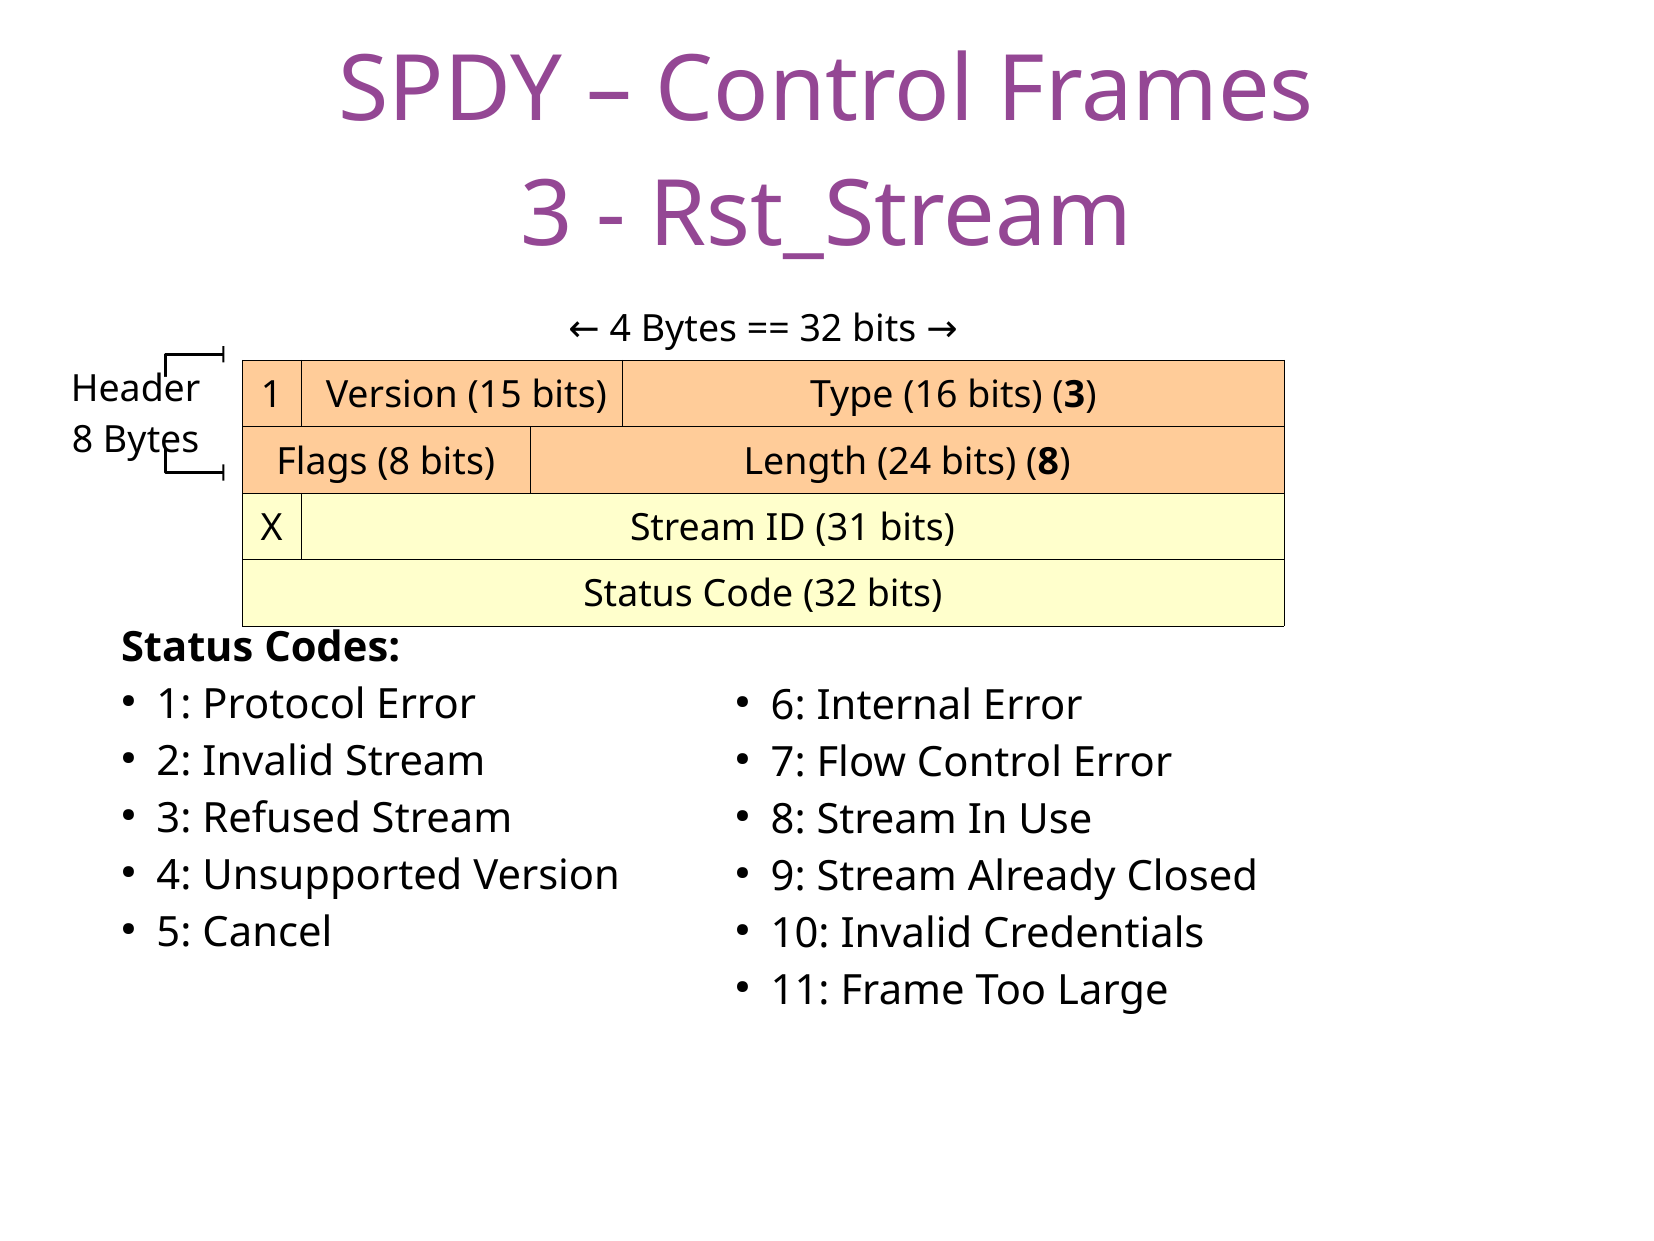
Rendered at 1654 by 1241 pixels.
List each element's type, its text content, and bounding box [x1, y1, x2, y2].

title SPDY – Control Frames 3 - Rst_Stream [82, 43, 1571, 251]
text_box Status Codes: 1: Protocol Error 2: Invalid Stream 3: Refused Stream 4: Unsupported Version 5: Cancel [106, 609, 686, 969]
text_box 6: Internal Error 7: Flow Control Error 8: Stream In Use 9: Stream Already Closed 10: Invalid Credentials 11: Frame Too Large [720, 667, 1465, 1052]
table_header ← 4 Bytes == 32 bits → [243, 294, 1284, 360]
table_cell 1 [243, 361, 301, 426]
table_cell Type (16 bits) (3) [623, 361, 1284, 426]
table_cell Status Code (32 bits) [243, 560, 1284, 626]
table_cell Stream ID (31 bits) [302, 494, 1284, 559]
table_cell Version (15 bits) [302, 361, 622, 426]
table_cell Flags (8 bits) [243, 427, 530, 493]
text_box Header 8 Bytes [64, 376, 207, 449]
table_cell X [243, 494, 301, 559]
table_cell Length (24 bits) (8) [531, 427, 1284, 493]
